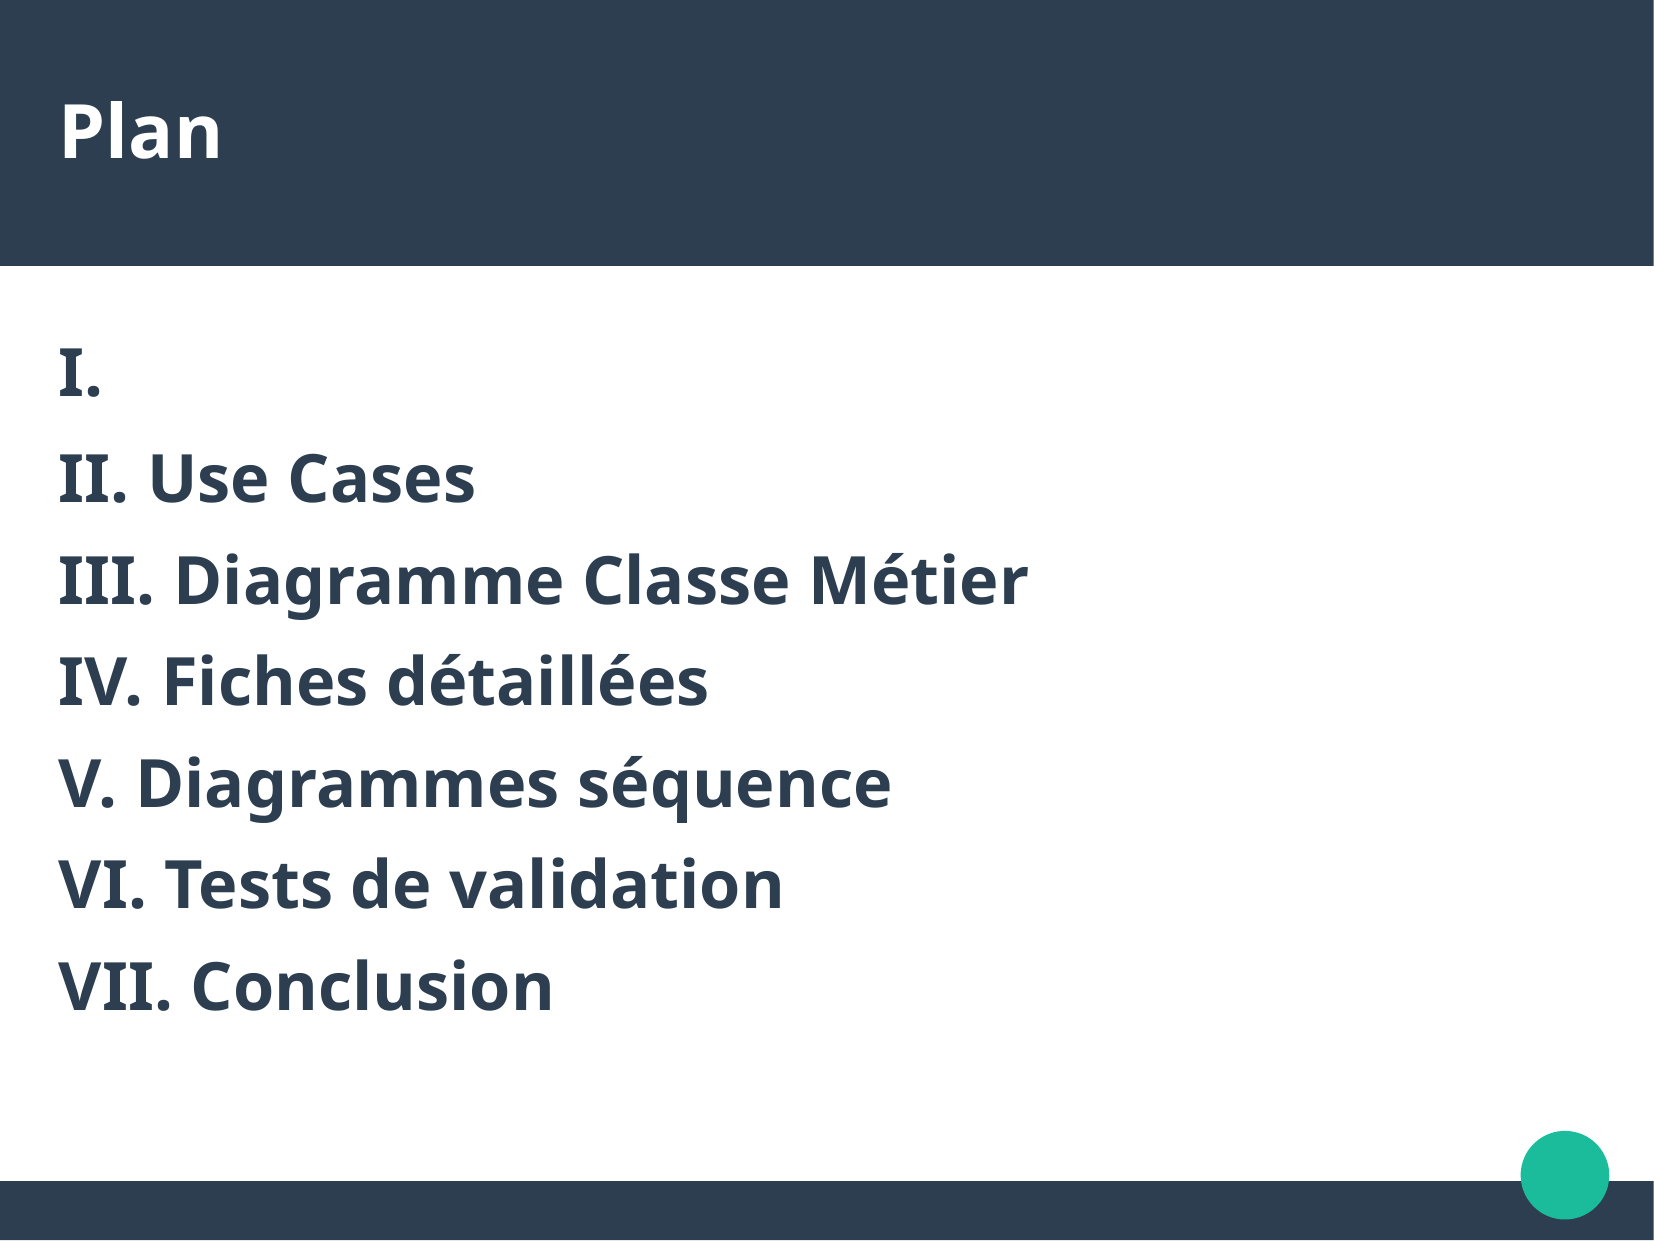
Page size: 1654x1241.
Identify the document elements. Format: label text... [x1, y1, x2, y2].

list Use Cases Diagramme Classe Métier Fiches détaillées Diagrammes séquence Tests de validation Conclusion [59, 324, 1595, 1152]
title Plan [59, 49, 1595, 207]
